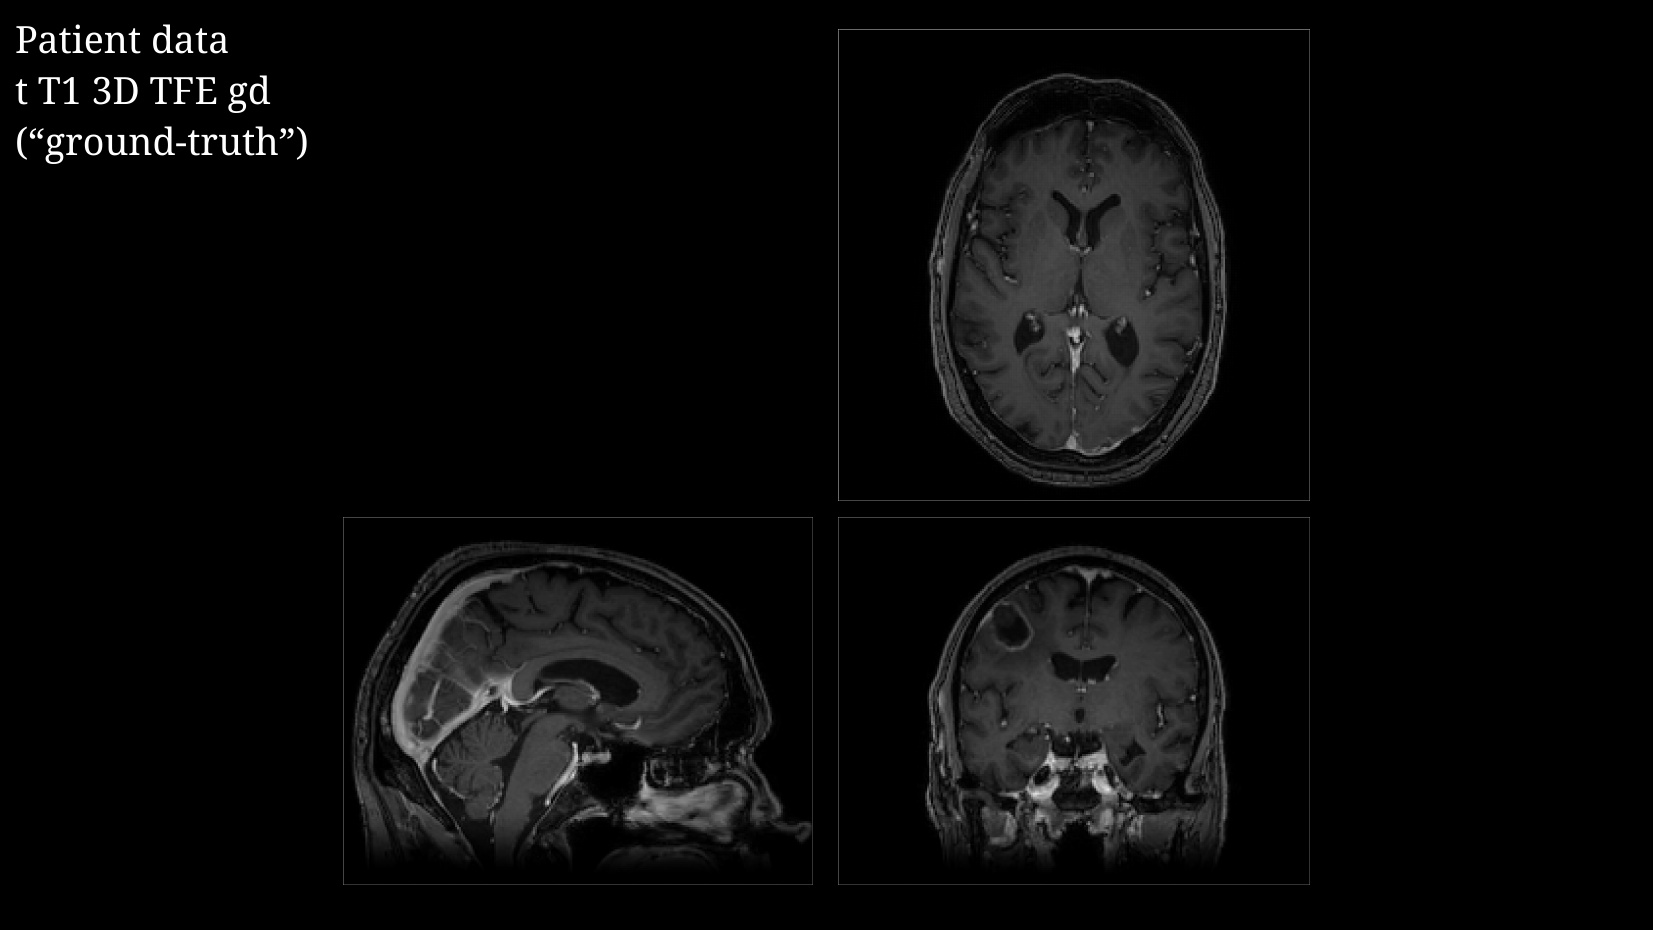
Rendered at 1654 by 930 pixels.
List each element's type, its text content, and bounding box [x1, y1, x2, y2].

title Patient data t T1 3D TFE gd (“ground-truth”) [15, 4, 713, 176]
picture [838, 517, 1310, 886]
picture [343, 517, 813, 886]
picture [838, 29, 1310, 501]
